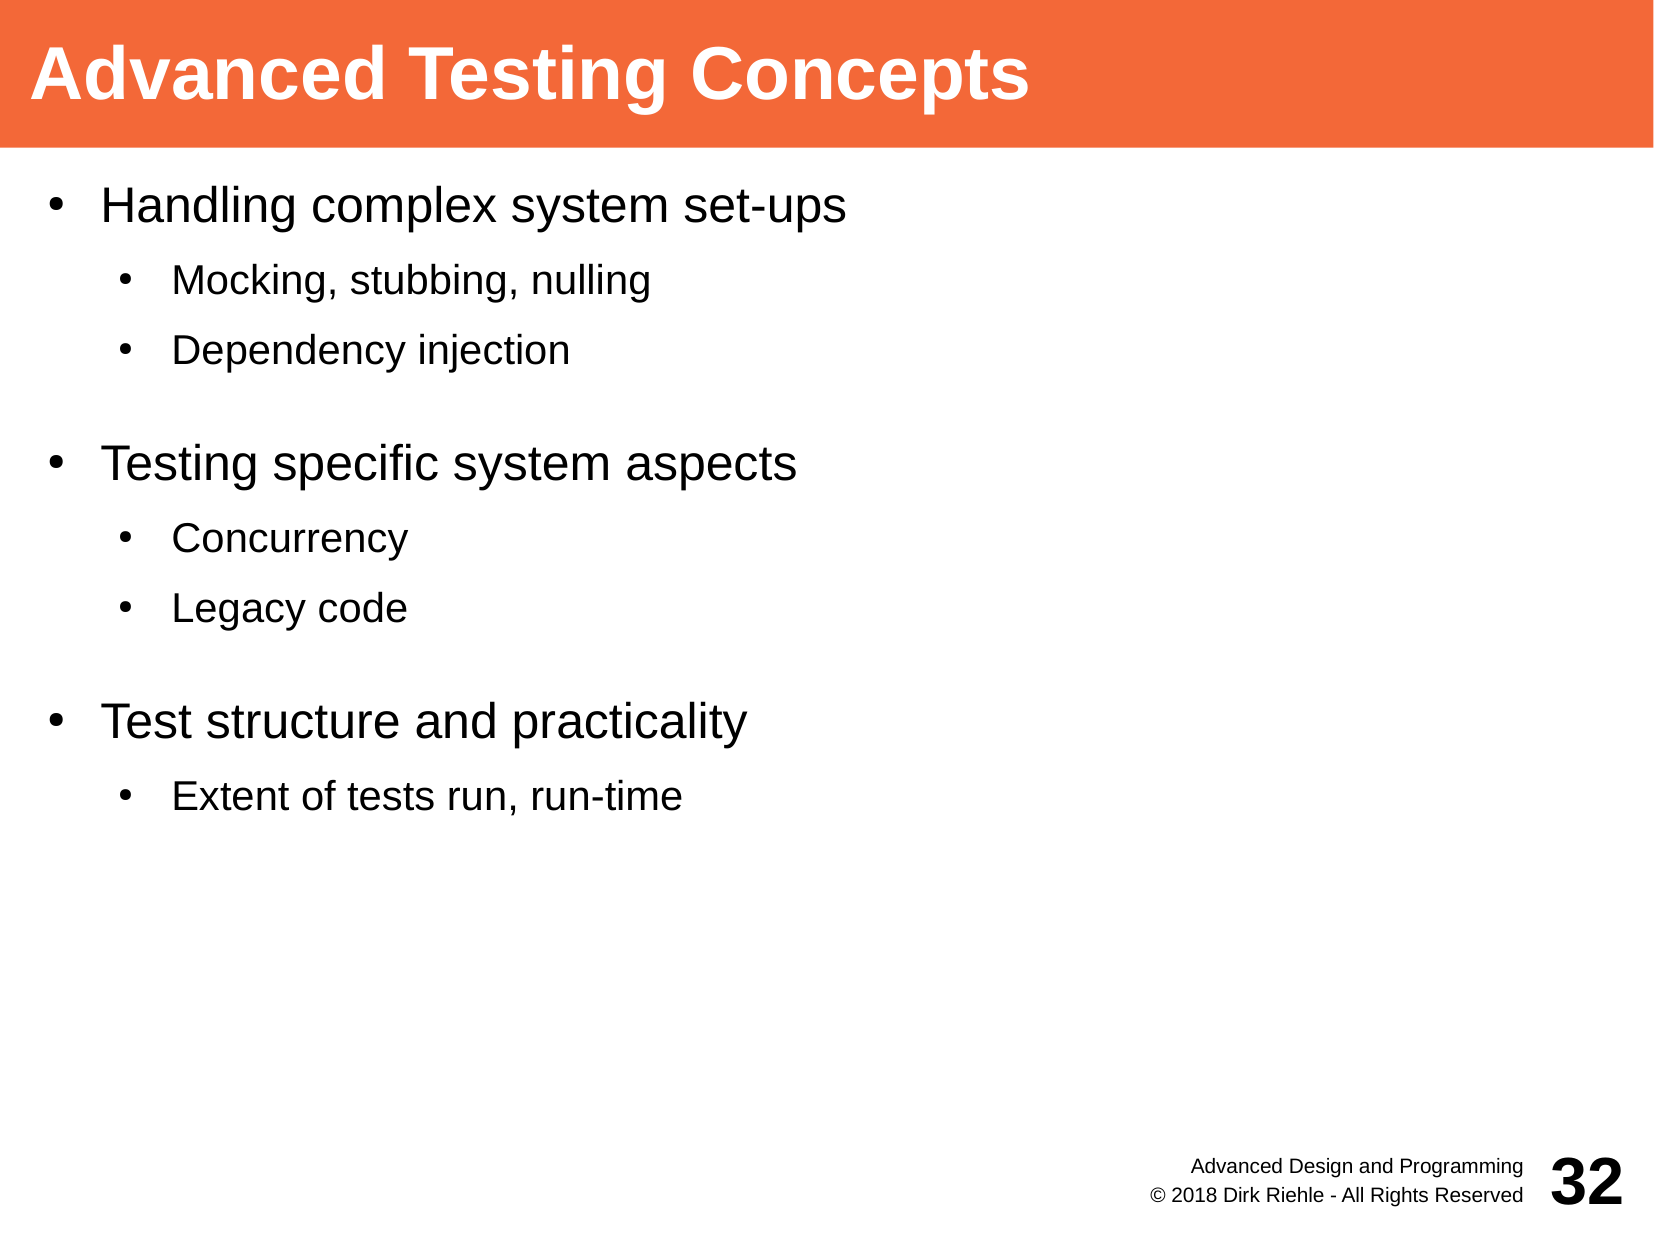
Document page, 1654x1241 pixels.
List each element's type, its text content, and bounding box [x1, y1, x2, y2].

title Advanced Testing Concepts [0, 0, 1654, 148]
list Handling complex system set-ups Mocking, stubbing, nulling Dependency injection Testing specific system aspects Concurrency Legacy code Test structure and practicality Extent of tests run, run-time [29, 177, 1625, 1063]
